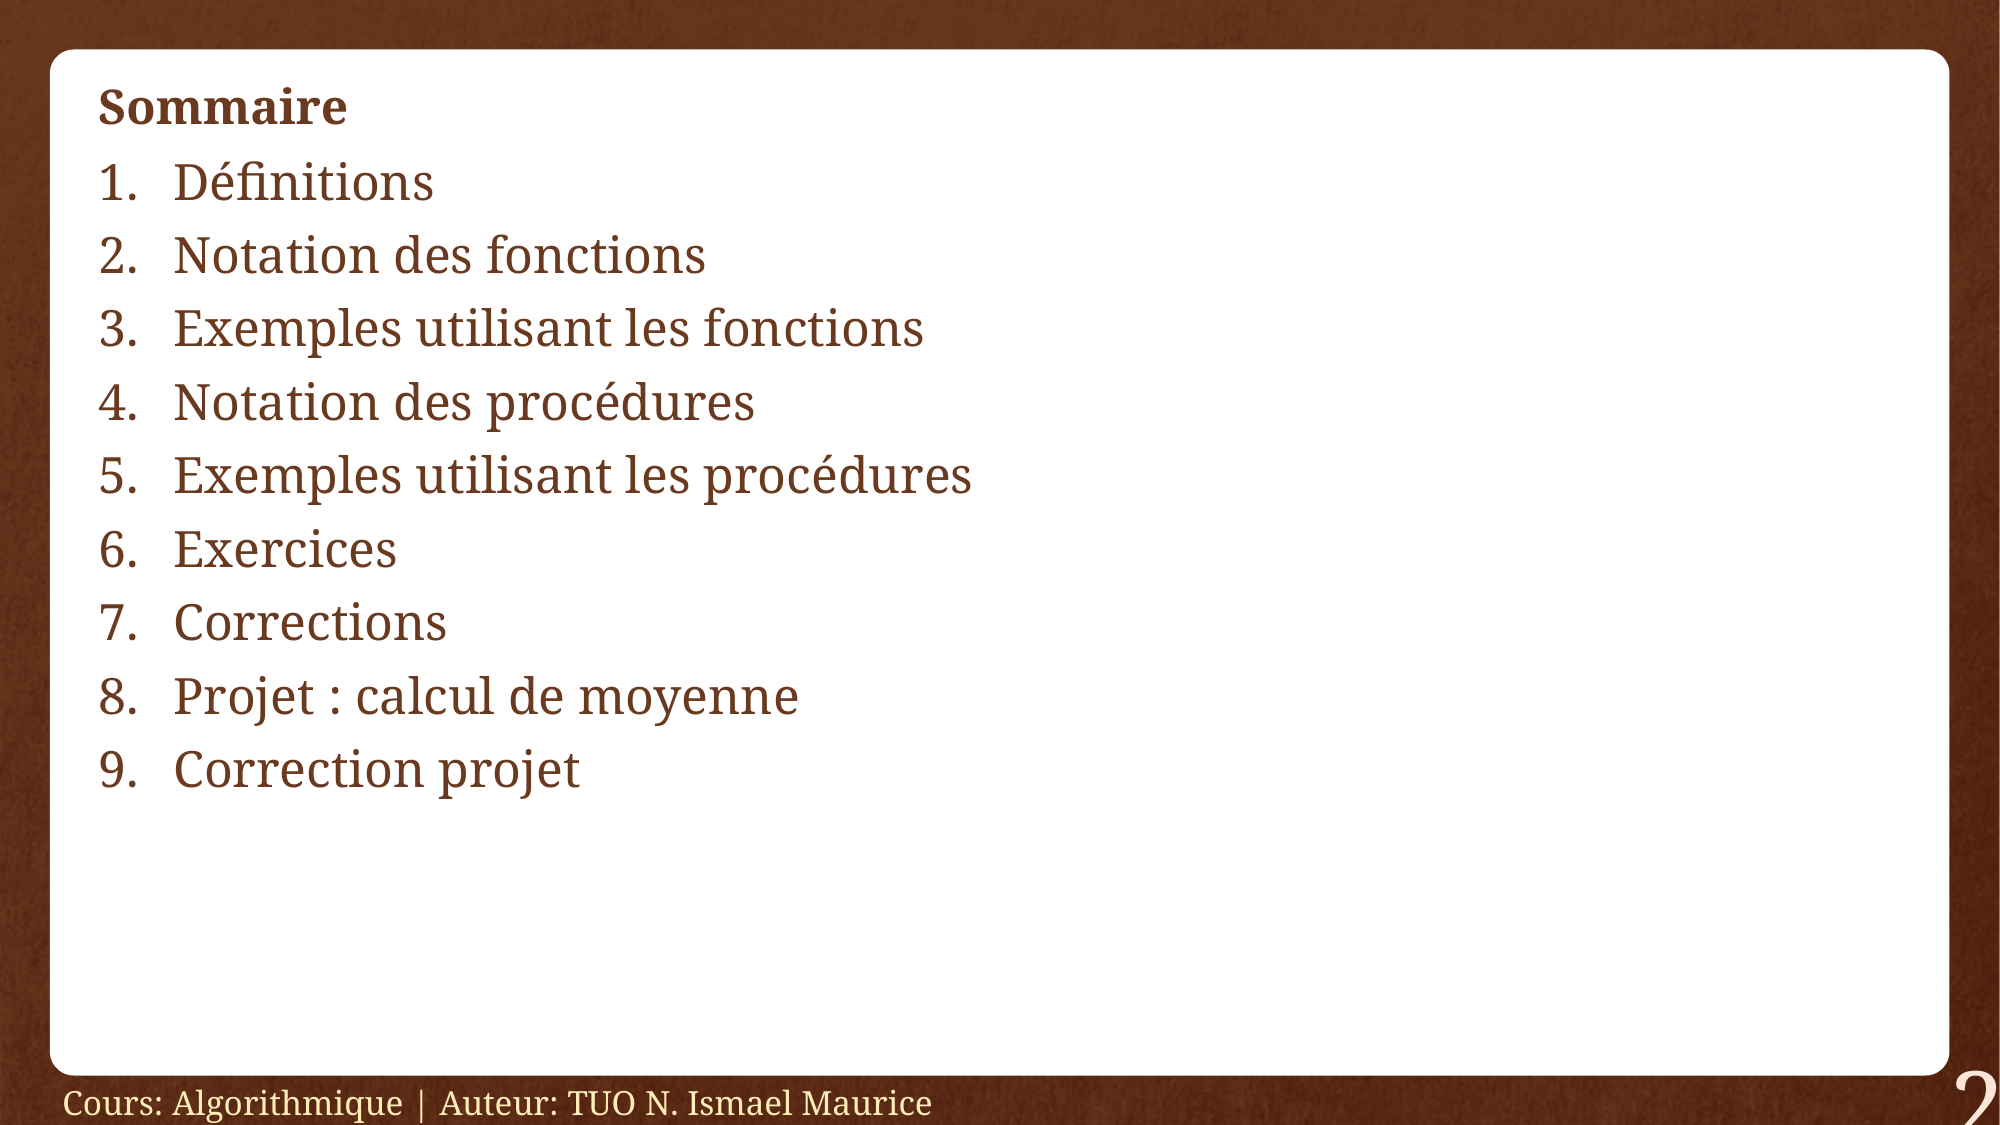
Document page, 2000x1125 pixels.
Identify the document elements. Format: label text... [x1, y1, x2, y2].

list Définitions Notation des fonctions Exemples utilisant les fonctions Notation des procédures Exemples utilisant les procédures Exercices Corrections Projet : calcul de moyenne Correction projet [83, 163, 1683, 828]
text_box [1934, 1035, 2000, 1125]
text_box Cours: Algorithmique | Auteur: TUO N. Ismael Maurice [47, 1074, 1264, 1125]
title Sommaire [83, 68, 1683, 142]
